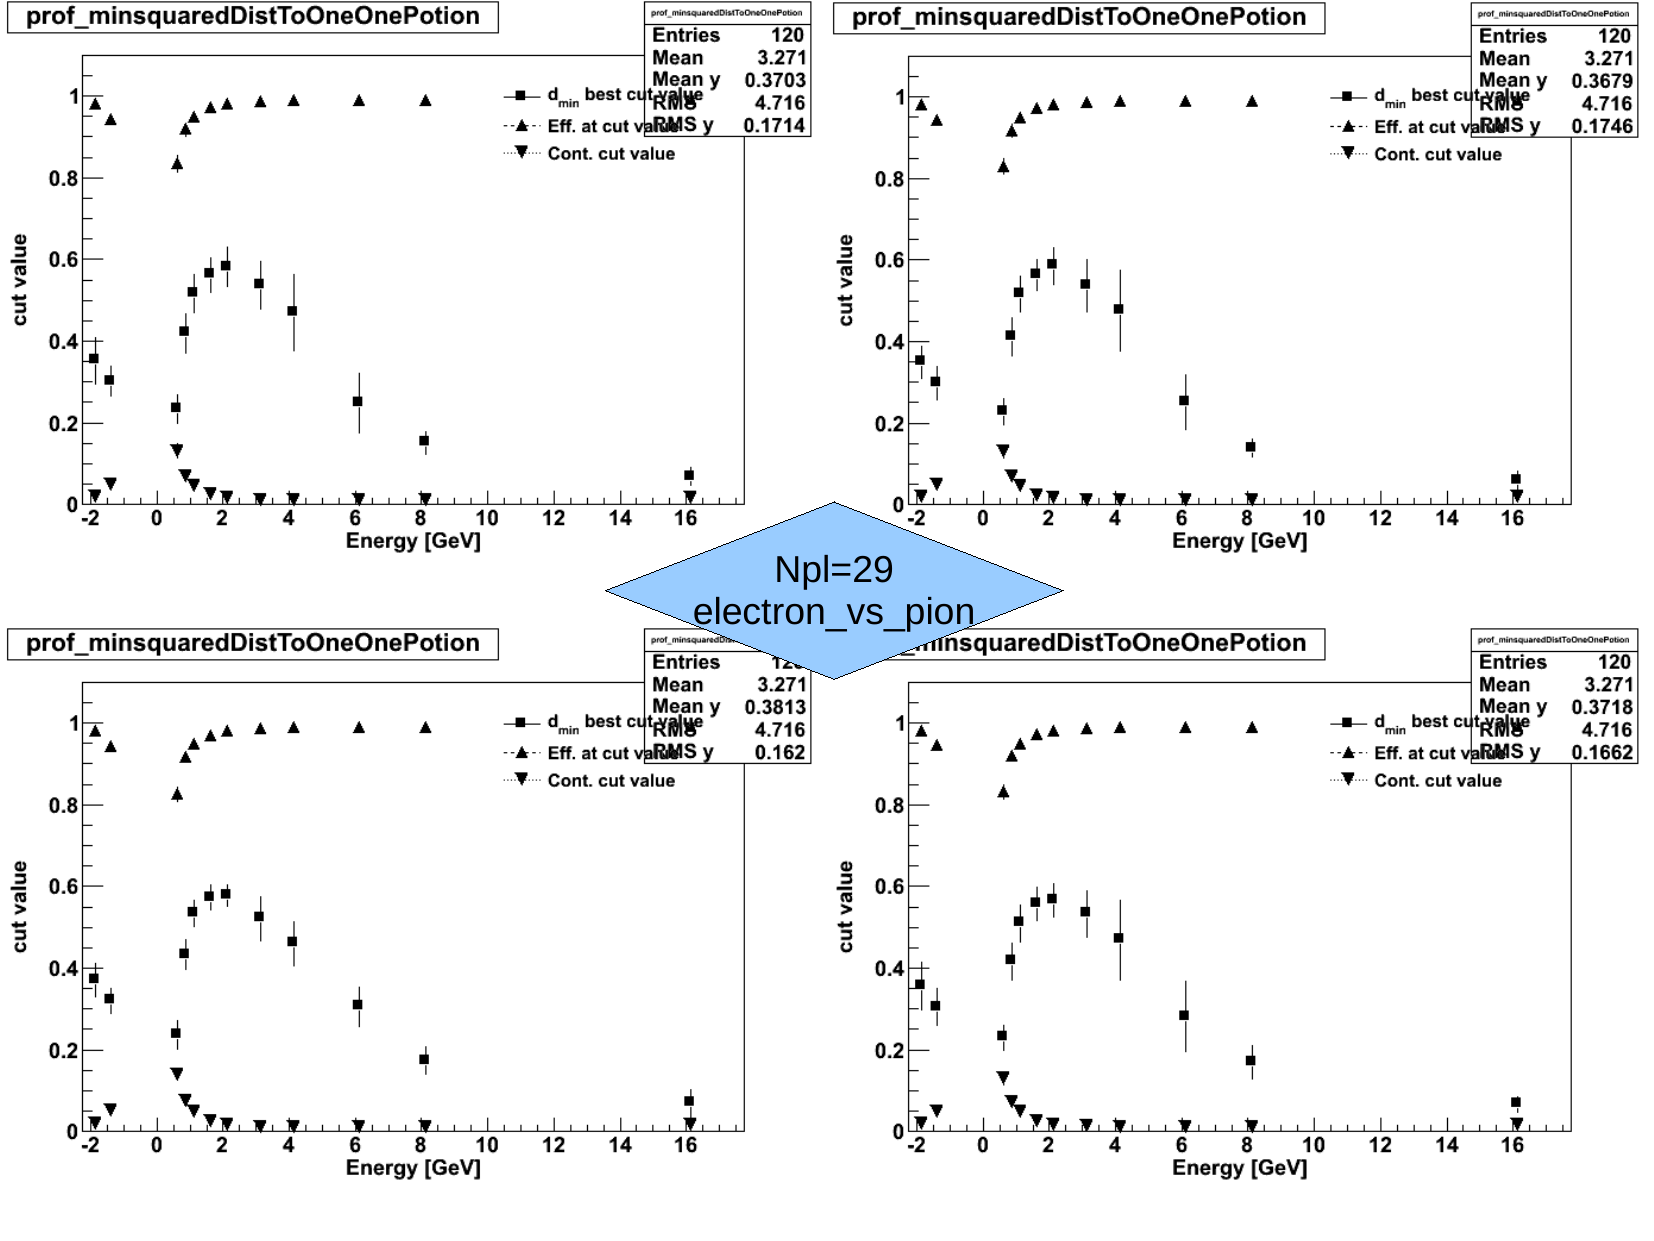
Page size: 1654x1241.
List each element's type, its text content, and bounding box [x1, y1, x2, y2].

picture [0, 626, 1654, 1188]
picture [0, 0, 1654, 562]
text_box Npl=29 electron_vs_pion [605, 501, 1064, 680]
